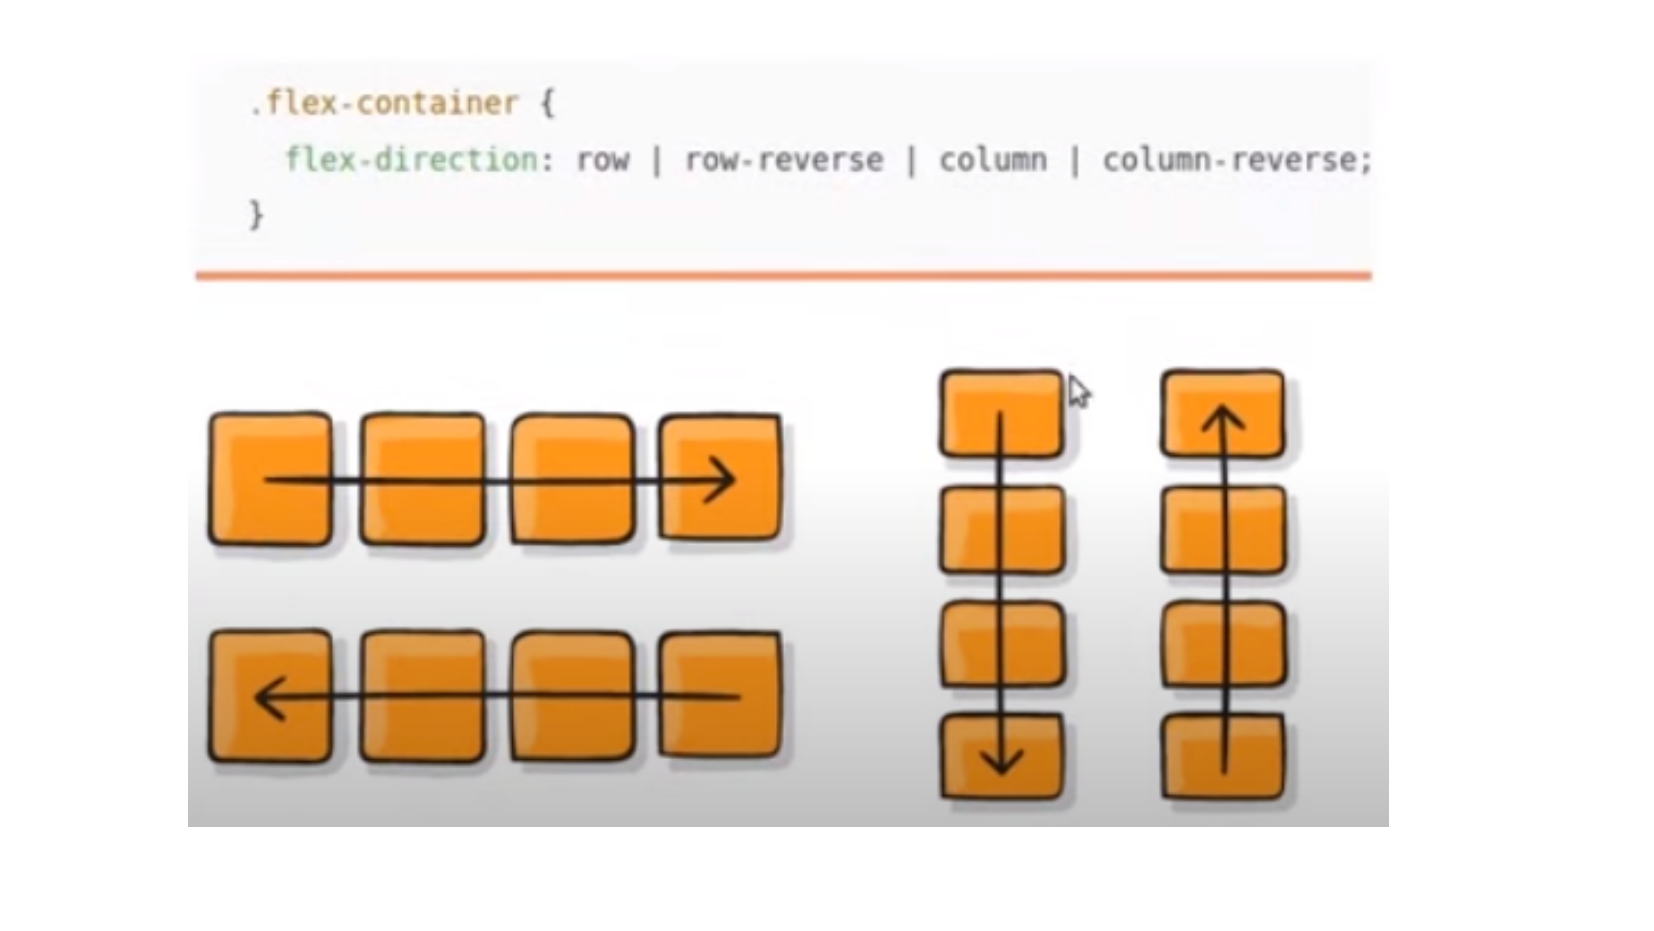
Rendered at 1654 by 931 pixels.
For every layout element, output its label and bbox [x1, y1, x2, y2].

picture [188, 52, 1389, 827]
